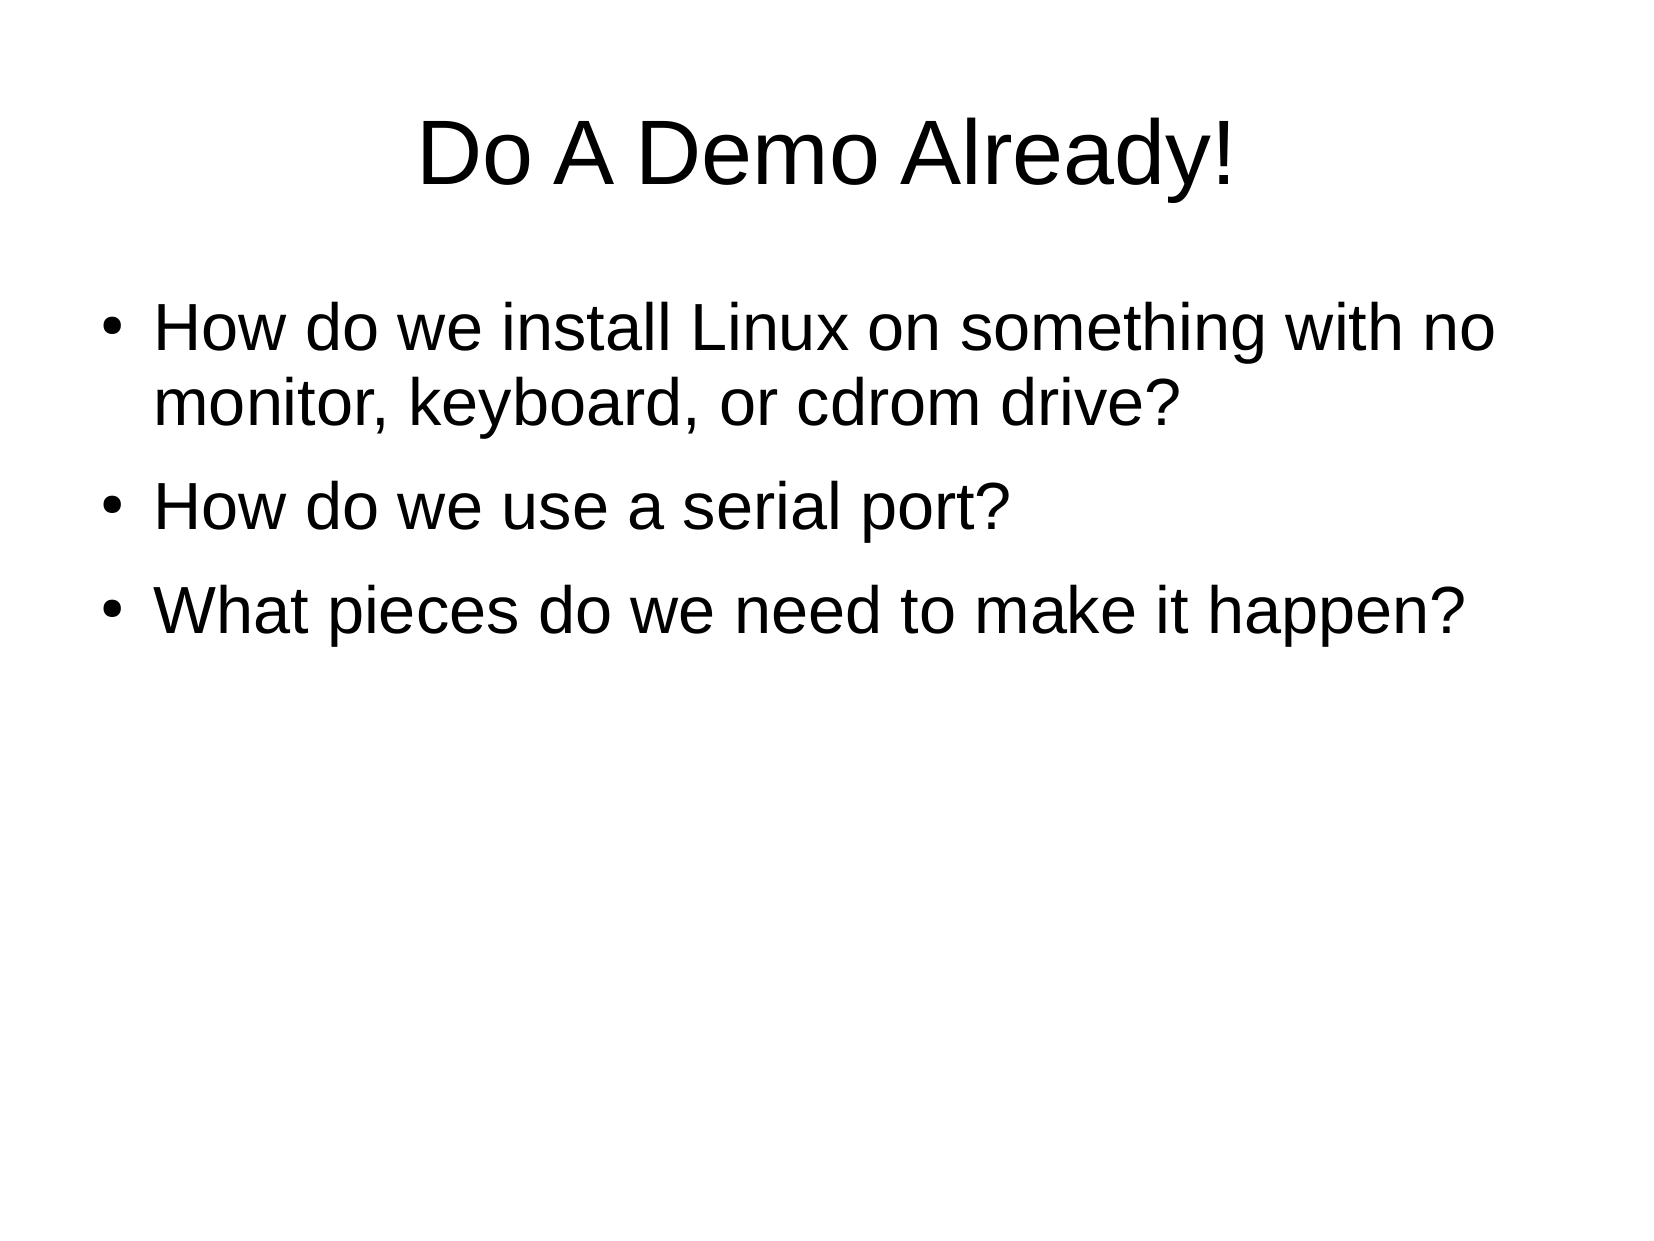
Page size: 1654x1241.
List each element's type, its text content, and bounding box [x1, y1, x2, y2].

title Do A Demo Already! [82, 49, 1571, 257]
list How do we install Linux on something with no monitor, keyboard, or cdrom drive? How do we use a serial port? What pieces do we need to make it happen? [82, 290, 1571, 1109]
